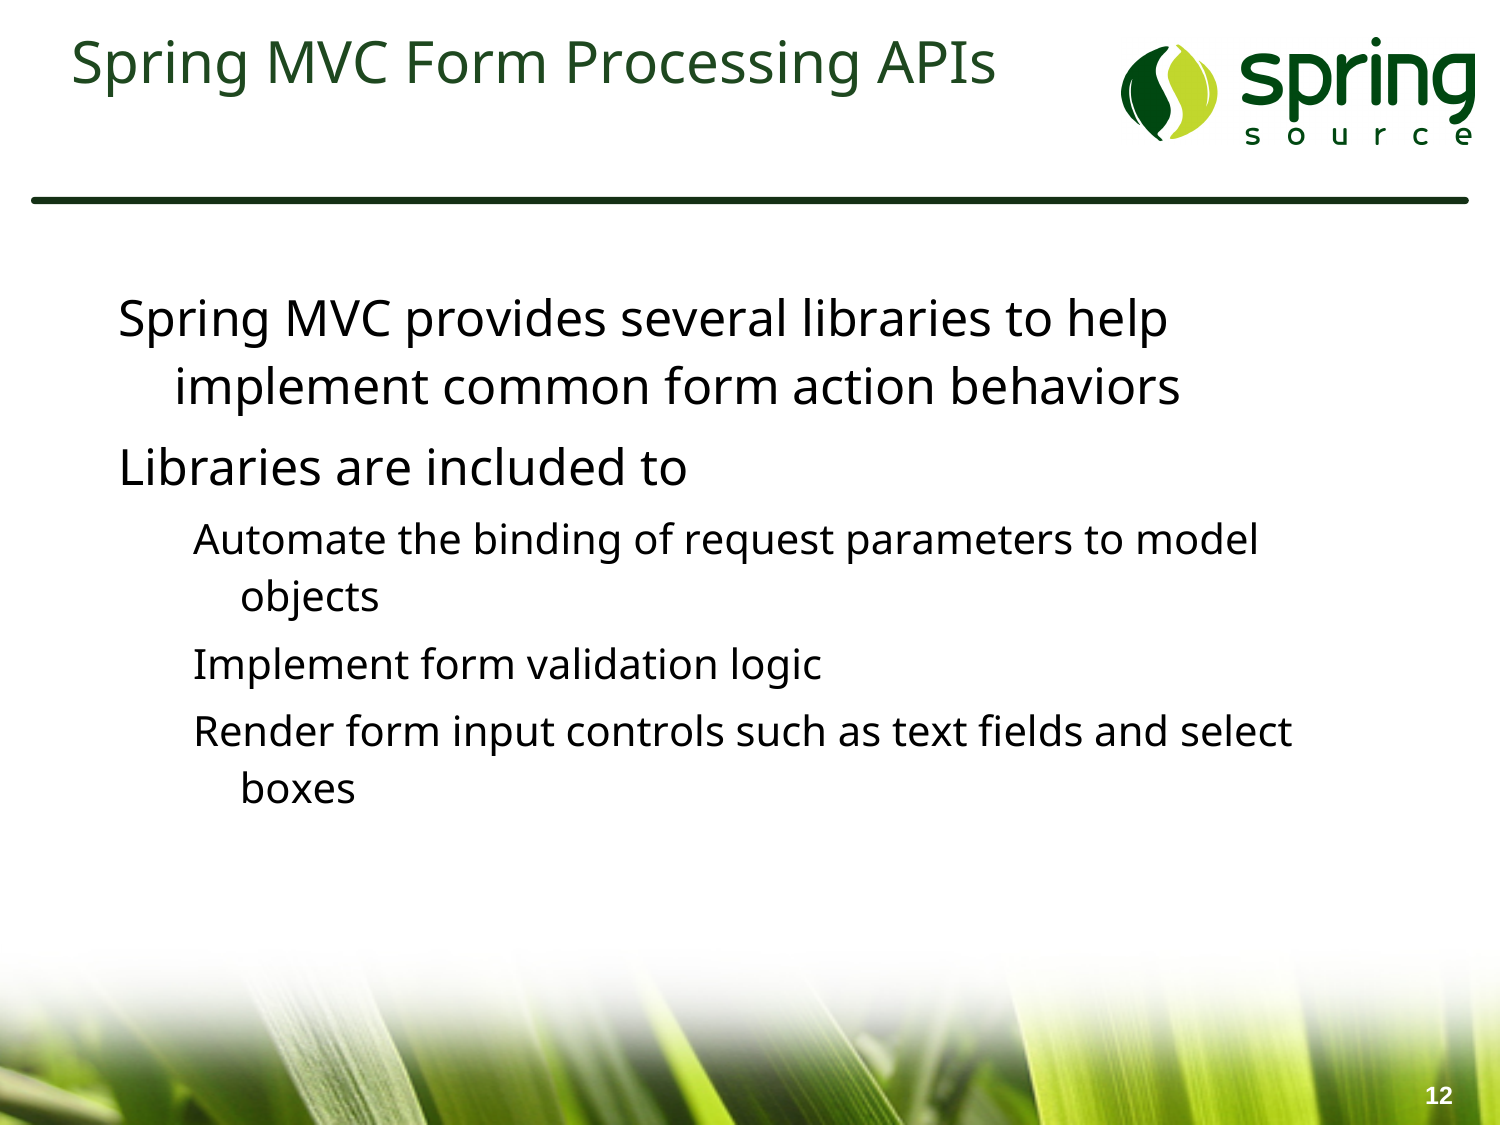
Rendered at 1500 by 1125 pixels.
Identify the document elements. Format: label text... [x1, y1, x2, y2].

title Spring MVC Form Processing APIs [56, 13, 1089, 176]
picture [0, 944, 1500, 1125]
list Spring MVC provides several libraries to help implement common form action behaviors Libraries are included to Automate the binding of request parameters to model objects Implement form validation logic Render form input controls such as text fields and select boxes [103, 275, 1394, 938]
picture [1121, 37, 1475, 145]
